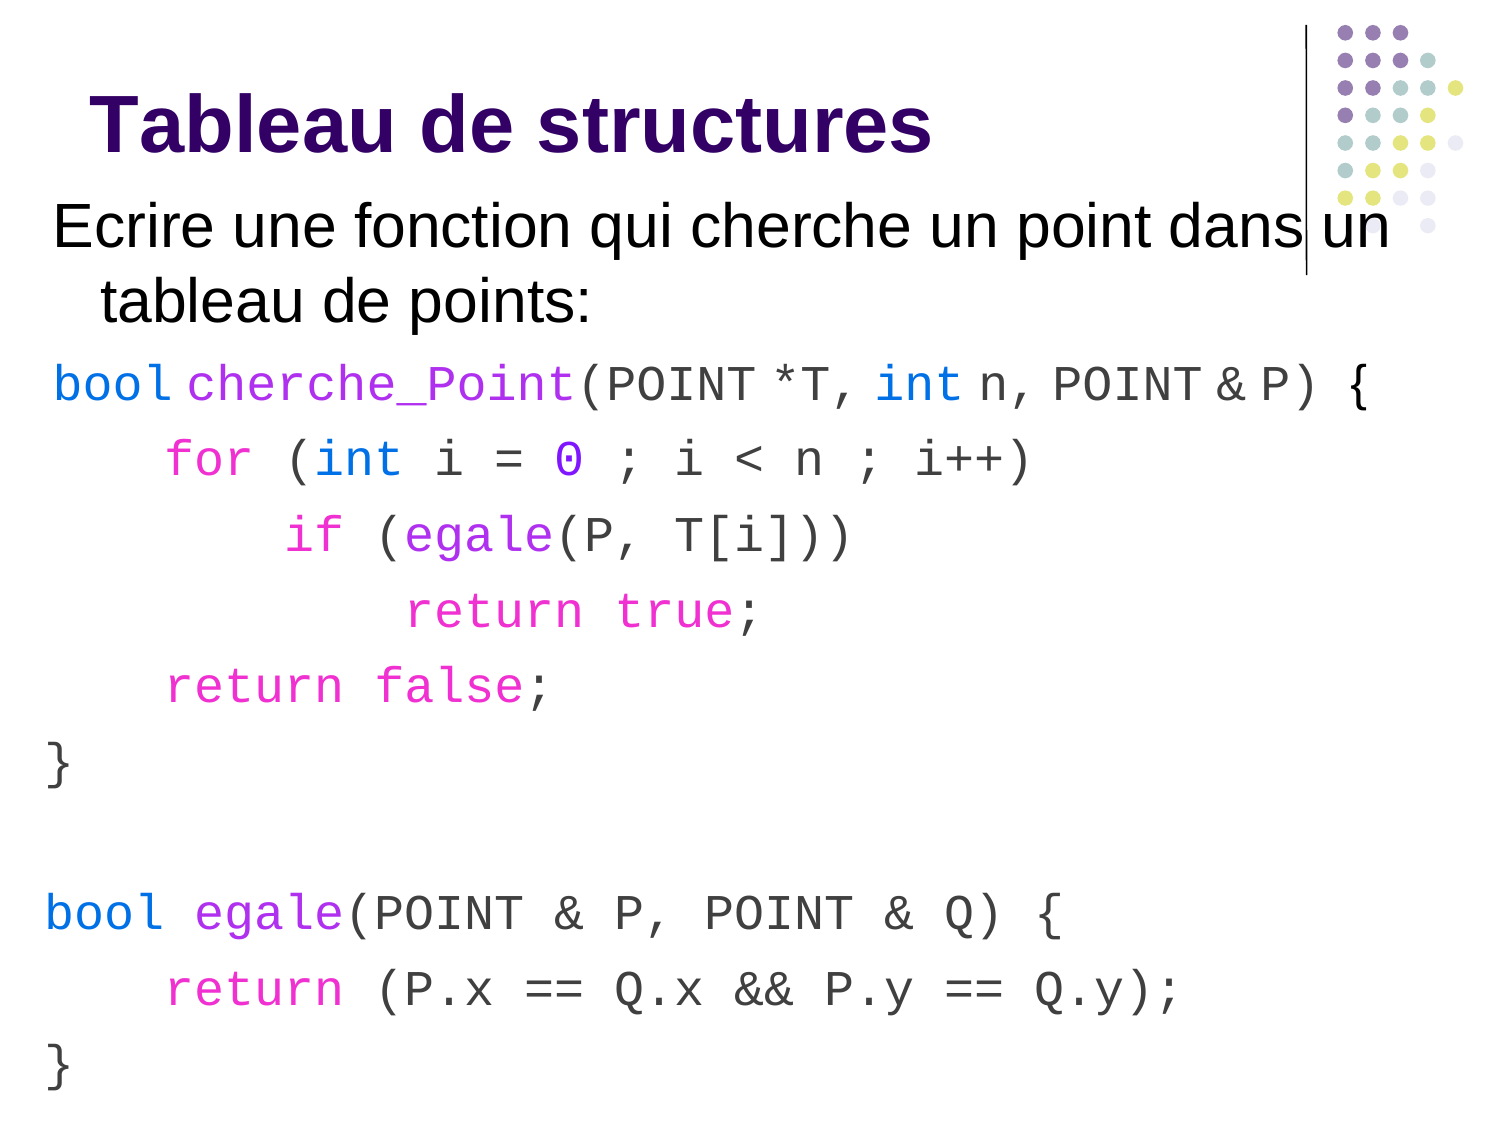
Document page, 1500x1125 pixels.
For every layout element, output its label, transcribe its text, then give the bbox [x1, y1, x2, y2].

list Ecrire une fonction qui cherche un point dans un tableau de points: bool cherche_Point(POINT *T, int n, POINT & P) { for (int i = 0 ; i < n ; i++) if (egale(P, T[i])) return true; return false; } bool egale(POINT & P, POINT & Q) { return (P.x == Q.x && P.y == Q.y); } [29, 177, 1477, 1101]
title Tableau de structures [75, 18, 1312, 177]
